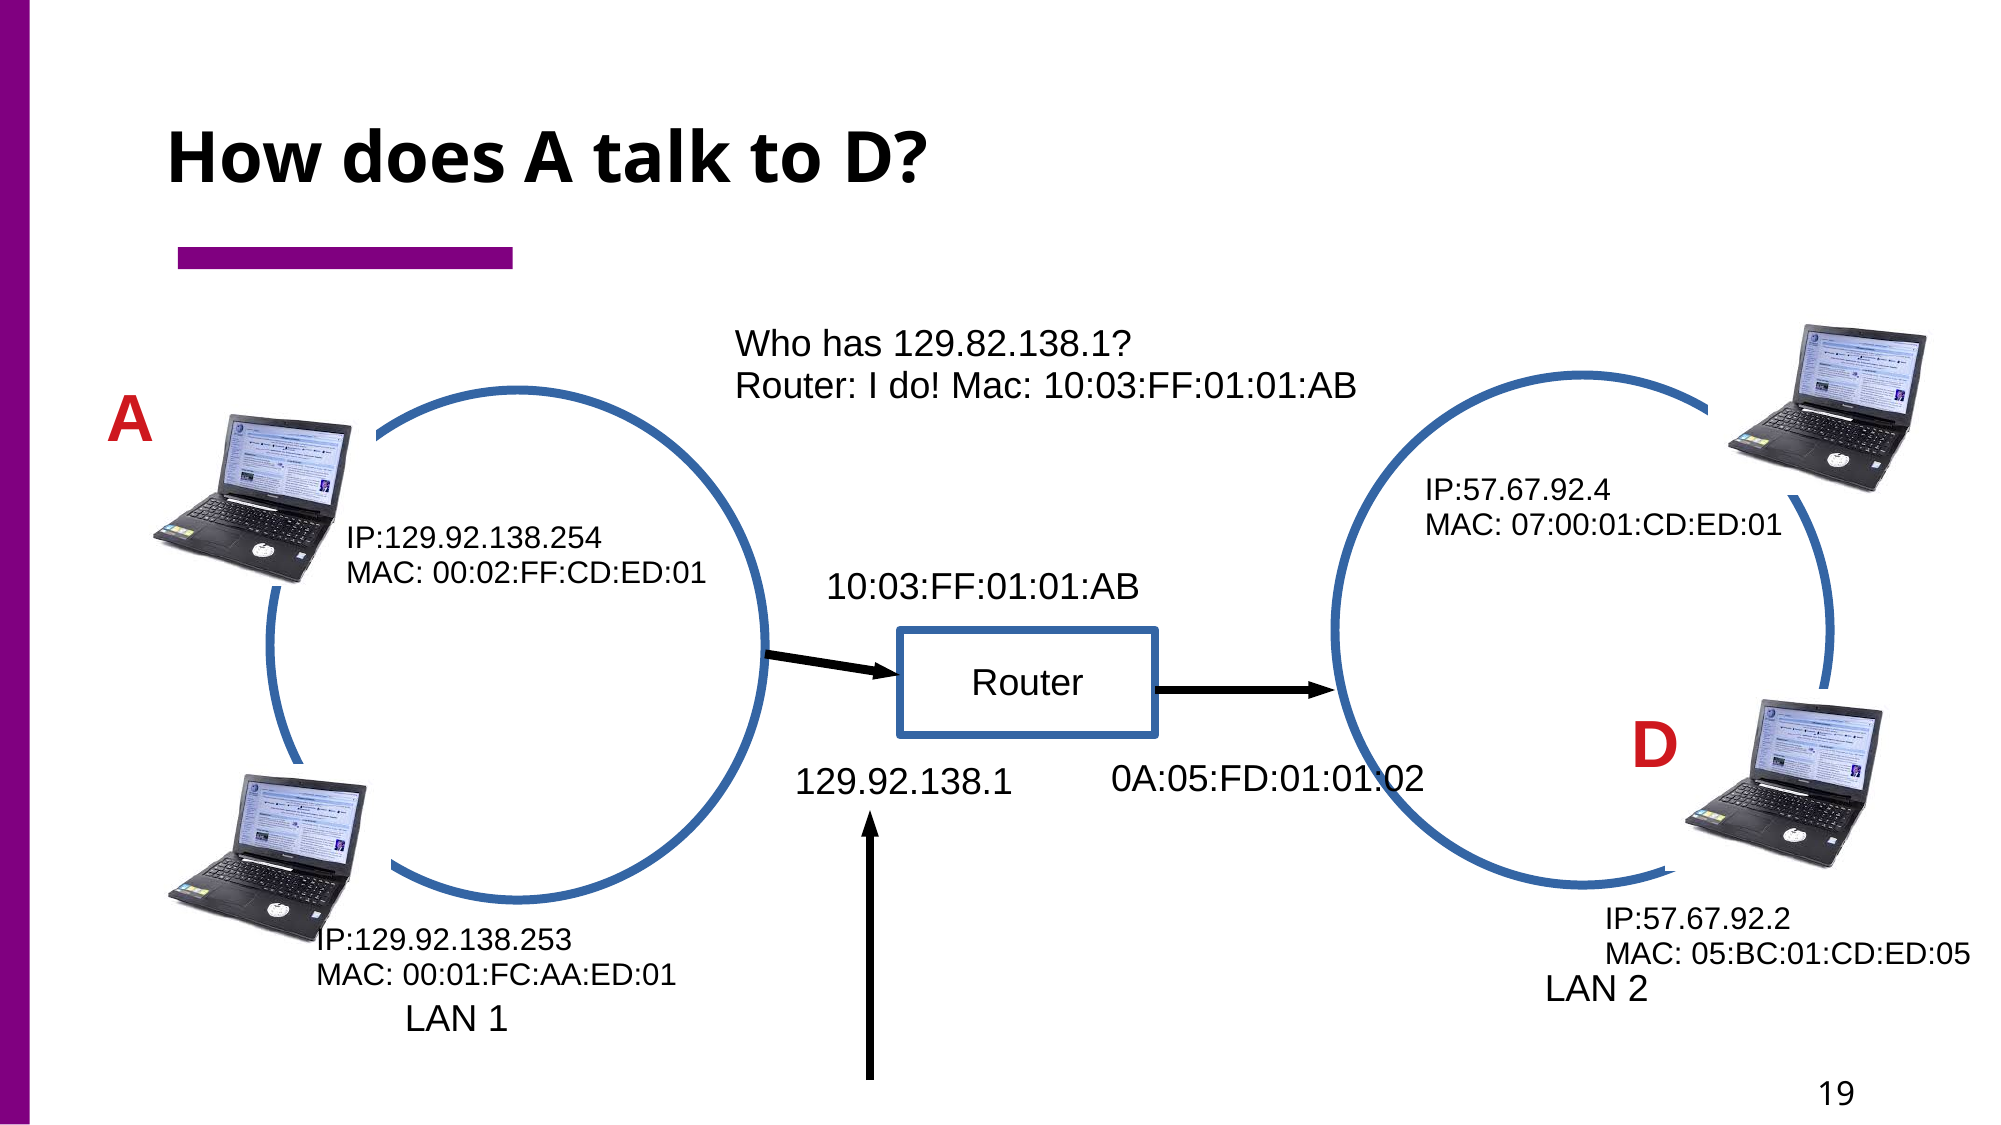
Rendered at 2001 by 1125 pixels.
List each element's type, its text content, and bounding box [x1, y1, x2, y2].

text_box IP:57.67.92.4 MAC: 07:00:01:CD:ED:01 [1410, 464, 1844, 606]
text_box 129.92.138.1 [780, 753, 1070, 811]
text_box LAN 2 [1530, 960, 1590, 1017]
text_box 0A:05:FD:01:01:02 [1096, 750, 1456, 807]
text_box How does A talk to D? [151, 0, 1849, 212]
picture [149, 404, 376, 586]
text_box D [1616, 699, 1695, 790]
text_box IP:129.92.138.253 MAC: 00:01:FC:AA:ED:01 [301, 915, 736, 1056]
text_box Router [900, 630, 1156, 736]
text_box 10:03:FF:01:01:AB [811, 558, 1171, 616]
text_box A [91, 374, 149, 655]
text_box Who has 129.82.138.1? Router: I do! Mac: 10:03:FF:01:01:AB [720, 314, 1373, 414]
text_box IP:129.92.138.254 MAC: 00:02:FF:CD:ED:01 [331, 513, 766, 654]
text_box IP:57.67.92.2 MAC: 05:BC:01:CD:ED:05 [1590, 894, 2000, 1036]
picture [1708, 314, 1951, 496]
picture [148, 764, 391, 946]
picture [1665, 689, 1907, 871]
